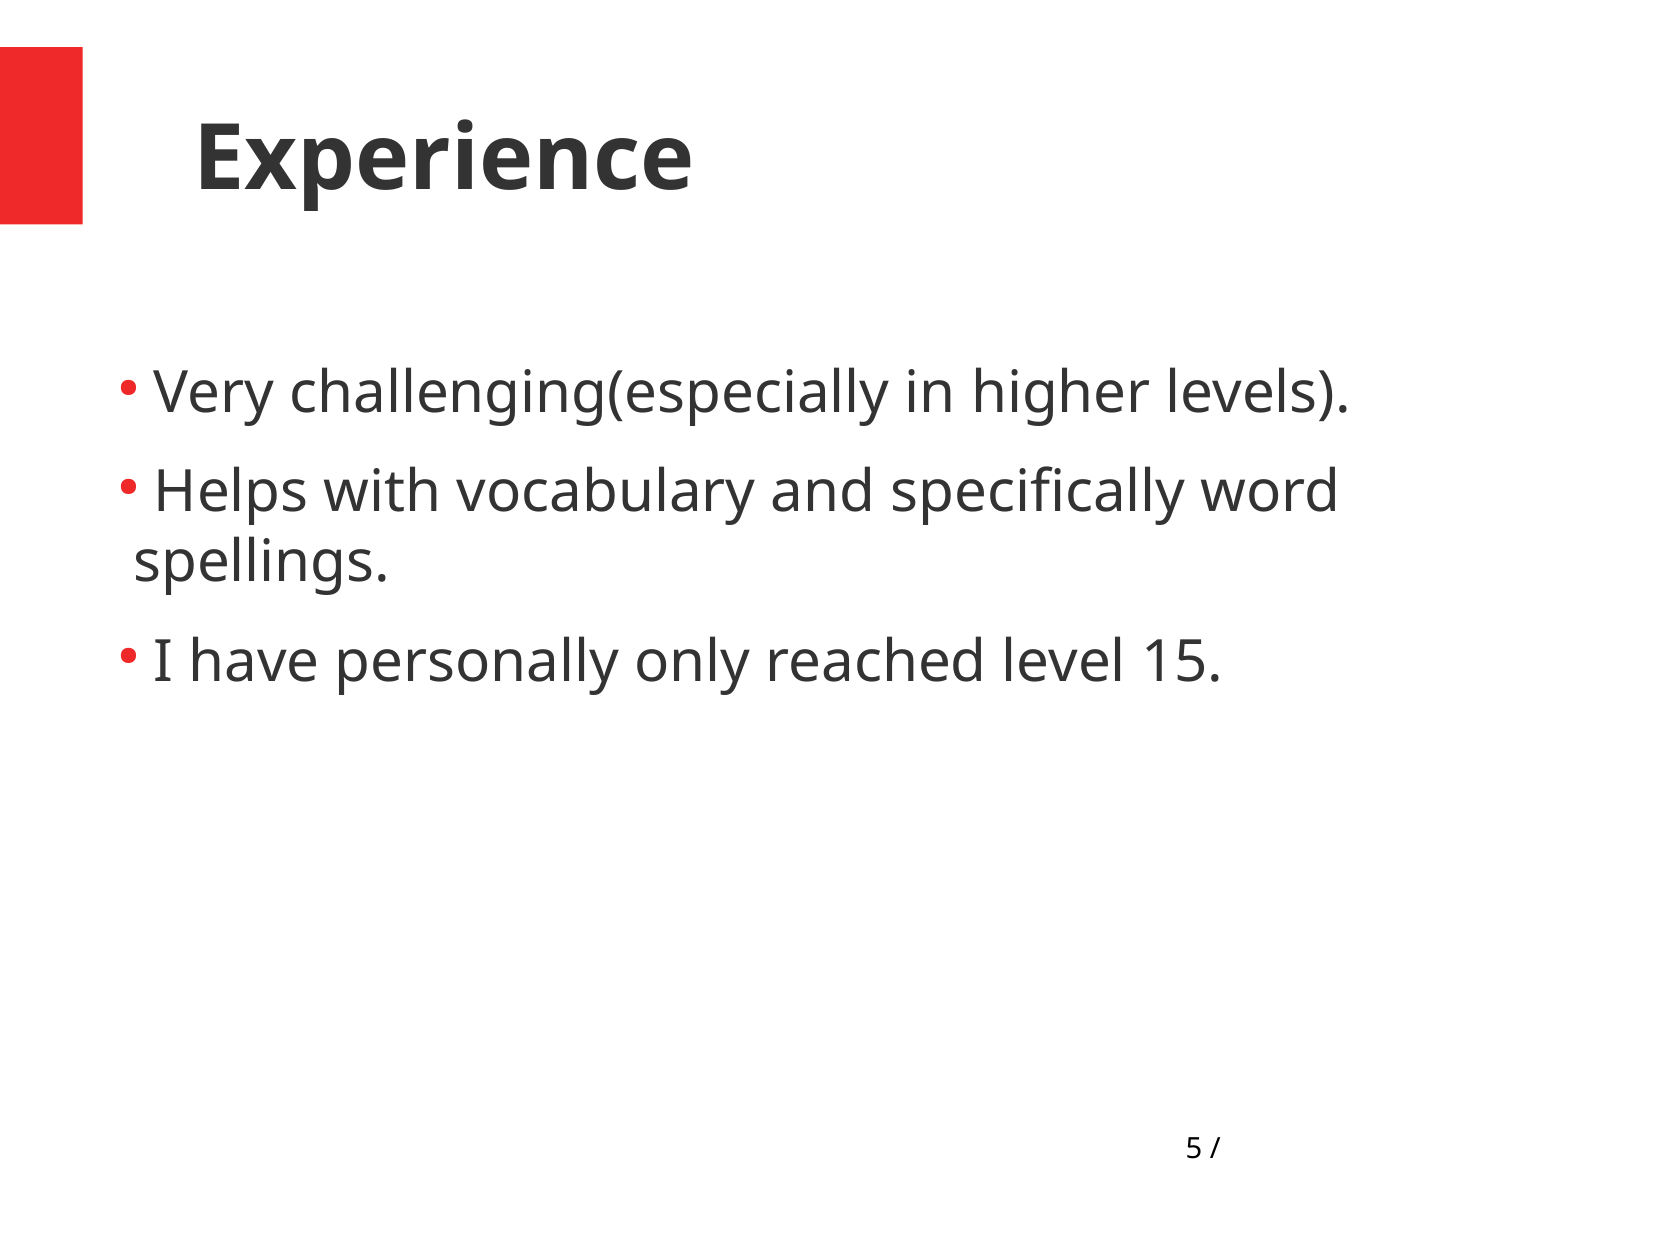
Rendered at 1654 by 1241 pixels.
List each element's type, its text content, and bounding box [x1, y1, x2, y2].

text_box / [1185, 1129, 1571, 1216]
list Very challenging(especially in higher levels). Helps with vocabulary and specifically word spellings. I have personally only reached level 15. [118, 354, 1536, 1074]
title Experience [118, 49, 1571, 257]
